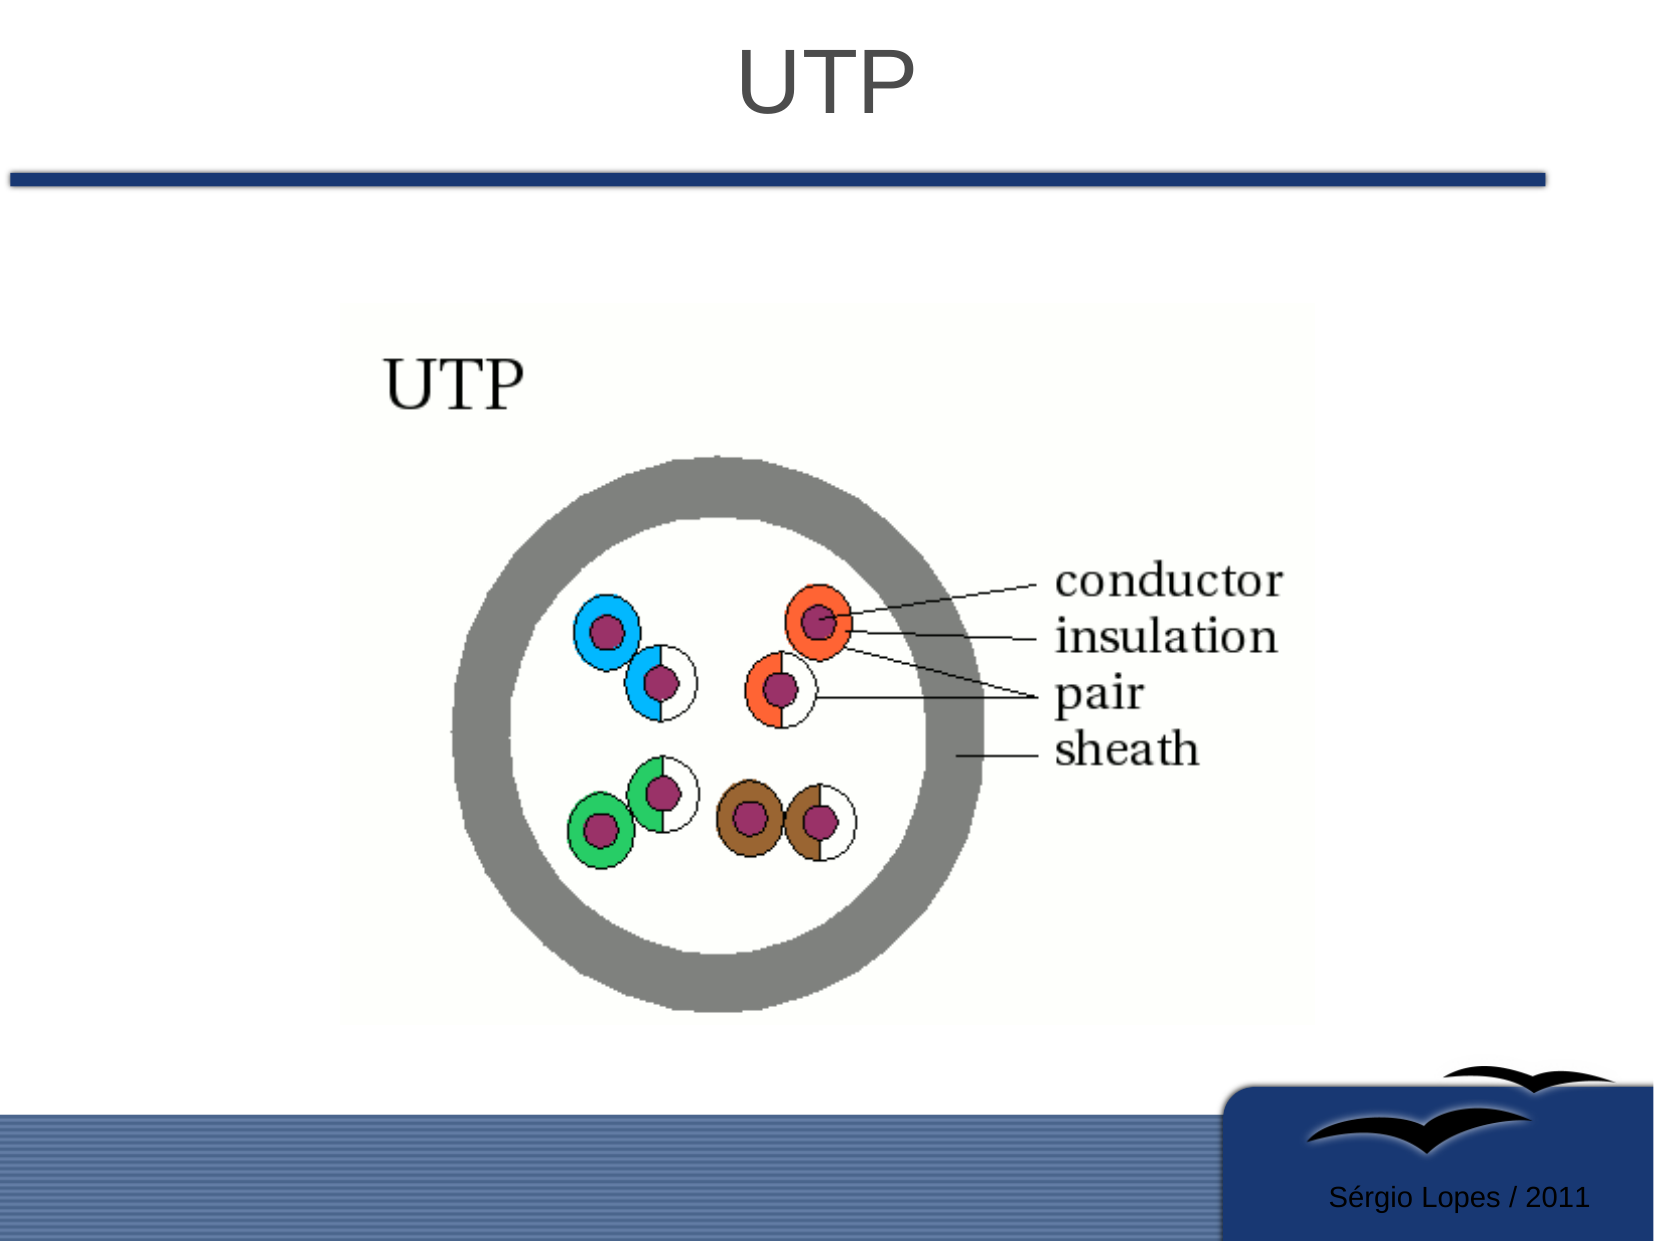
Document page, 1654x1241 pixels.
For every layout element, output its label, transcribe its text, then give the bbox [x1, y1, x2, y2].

text_box Sérgio Lopes / 2011 [1328, 1181, 1588, 1214]
title UTP [121, 0, 1534, 164]
picture [0, 0, 1654, 1241]
